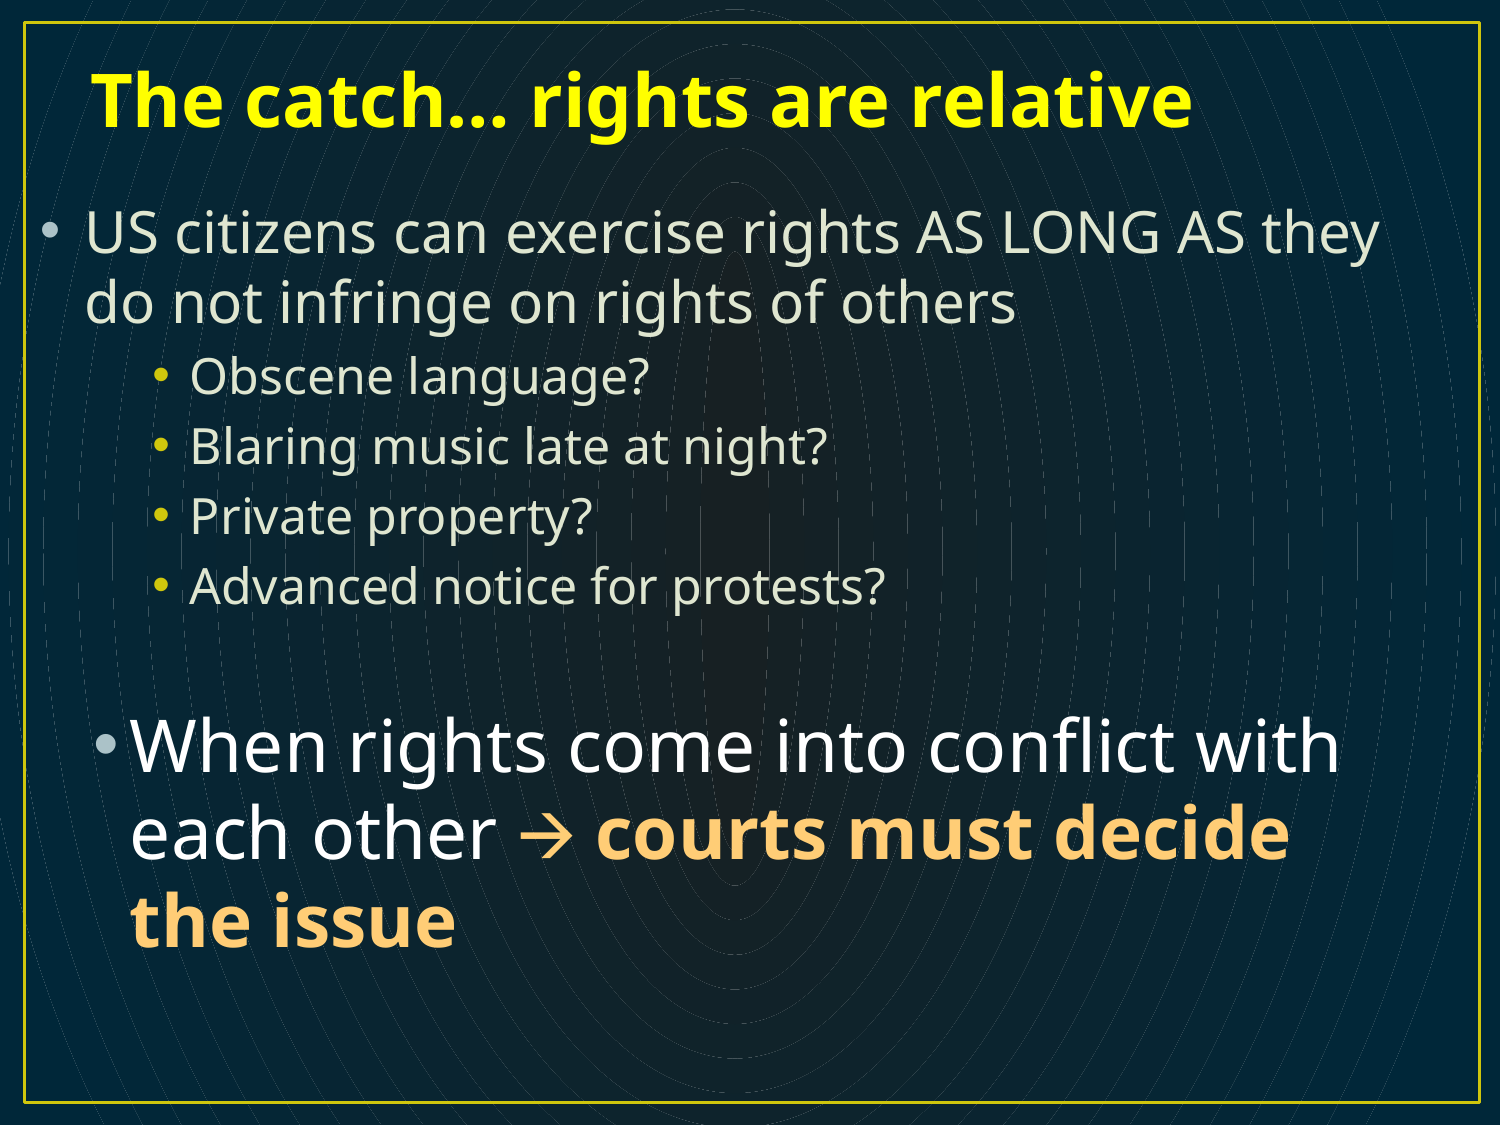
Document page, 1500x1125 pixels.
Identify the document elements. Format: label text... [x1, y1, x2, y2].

list US citizens can exercise rights AS LONG AS they do not infringe on rights of others Obscene language? Blaring music late at night? Private property? Advanced notice for protests? When rights come into conflict with each other 🡪 courts must decide the issue [24, 187, 1425, 1100]
title The catch… rights are relative [75, 45, 1425, 150]
